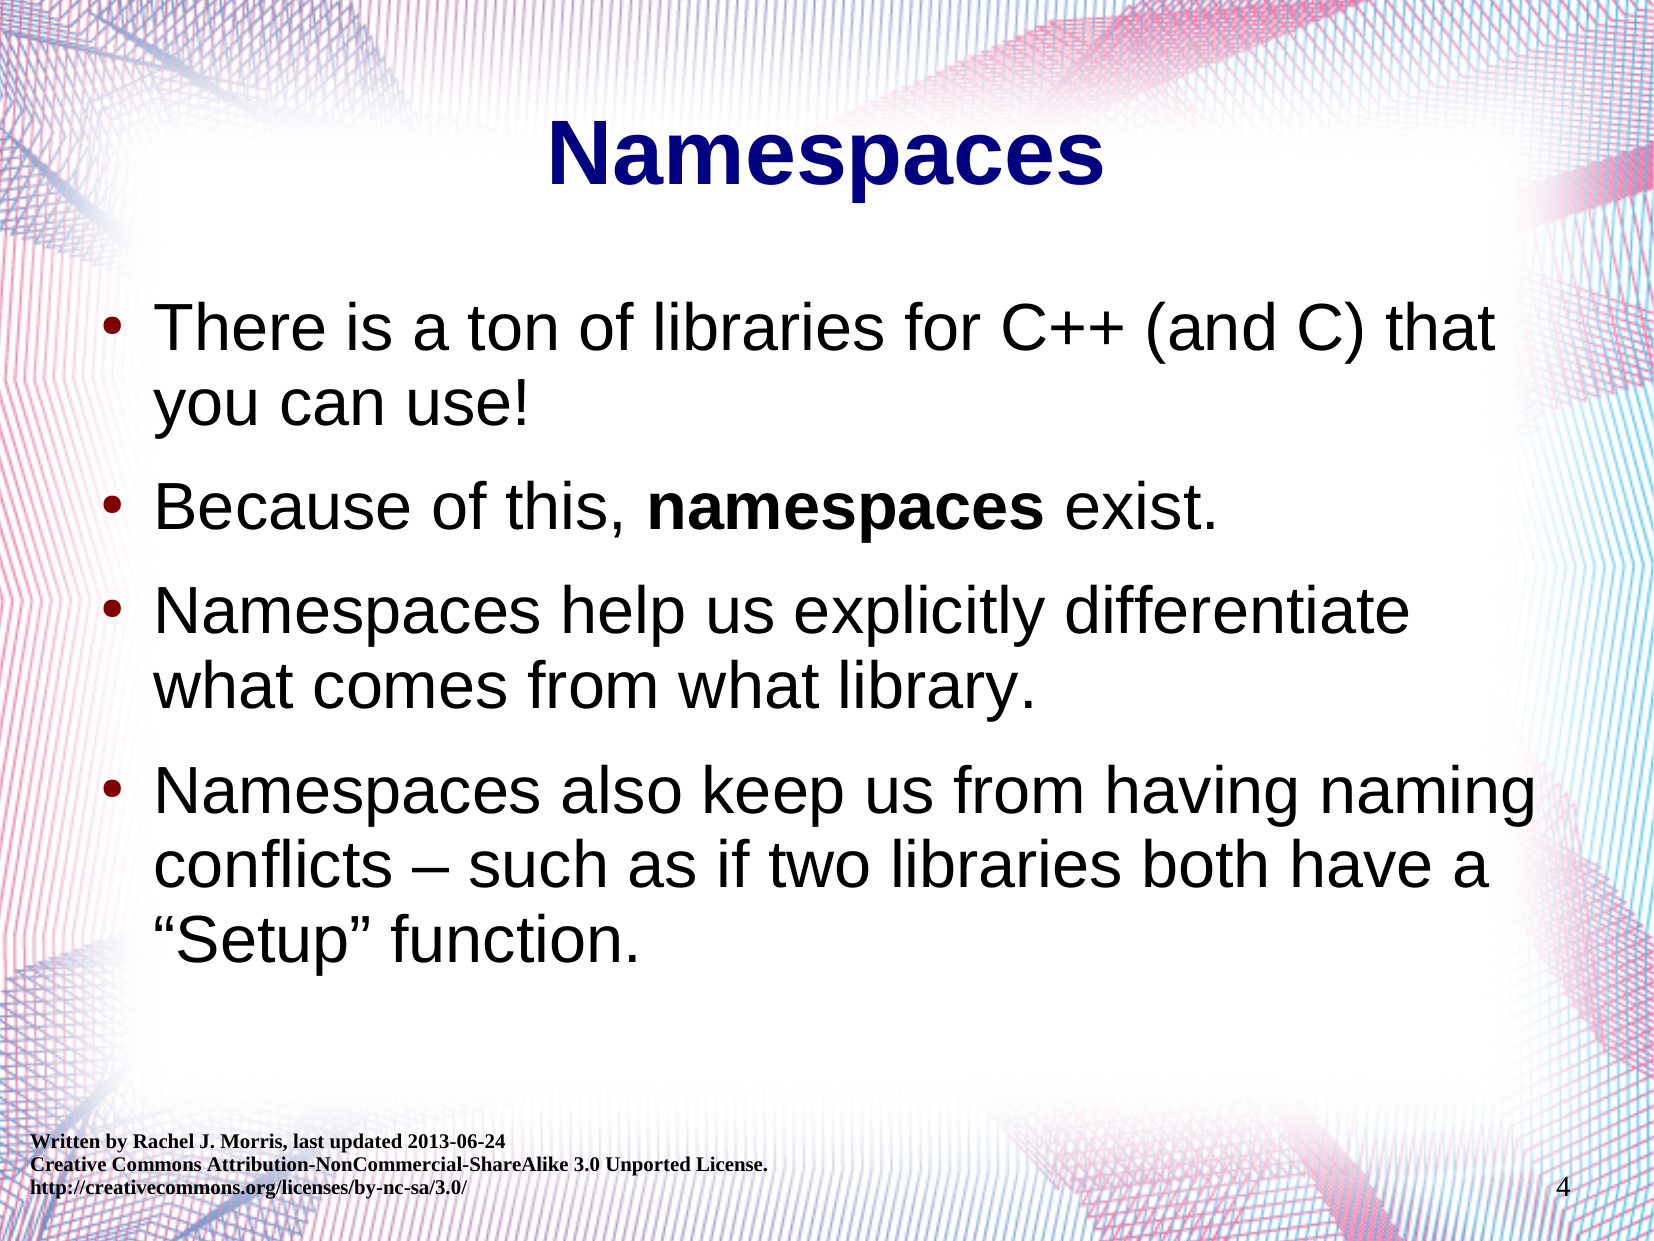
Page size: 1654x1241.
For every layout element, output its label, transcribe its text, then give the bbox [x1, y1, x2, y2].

title Namespaces [82, 49, 1571, 257]
list There is a ton of libraries for C++ (and C) that you can use! Because of this, namespaces exist. Namespaces help us explicitly differentiate what comes from what library. Namespaces also keep us from having naming conflicts – such as if two libraries both have a “Setup” function. [82, 290, 1571, 1010]
picture [0, 0, 1654, 1241]
